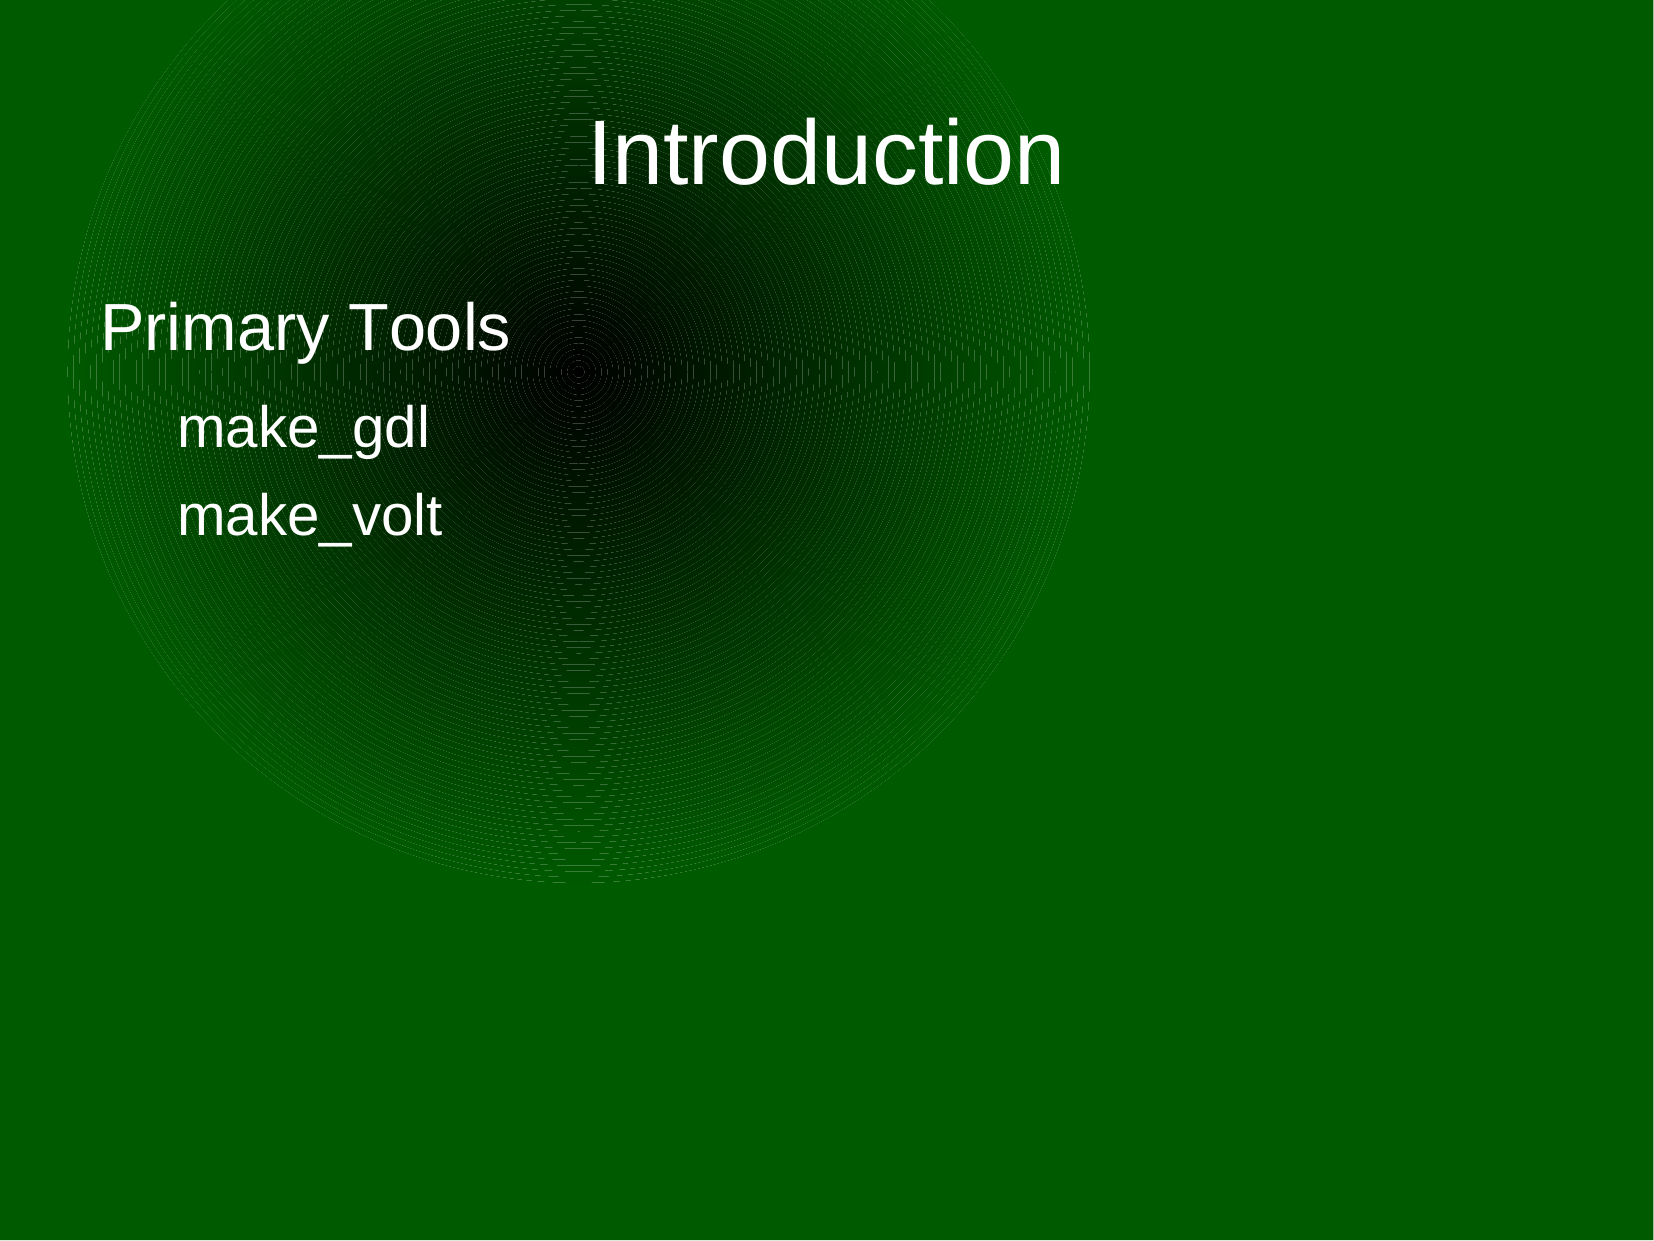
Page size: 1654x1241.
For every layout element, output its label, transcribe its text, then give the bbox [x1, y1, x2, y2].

title Introduction [82, 49, 1571, 257]
list Primary Tools make_gdl make_volt [82, 290, 1571, 1094]
